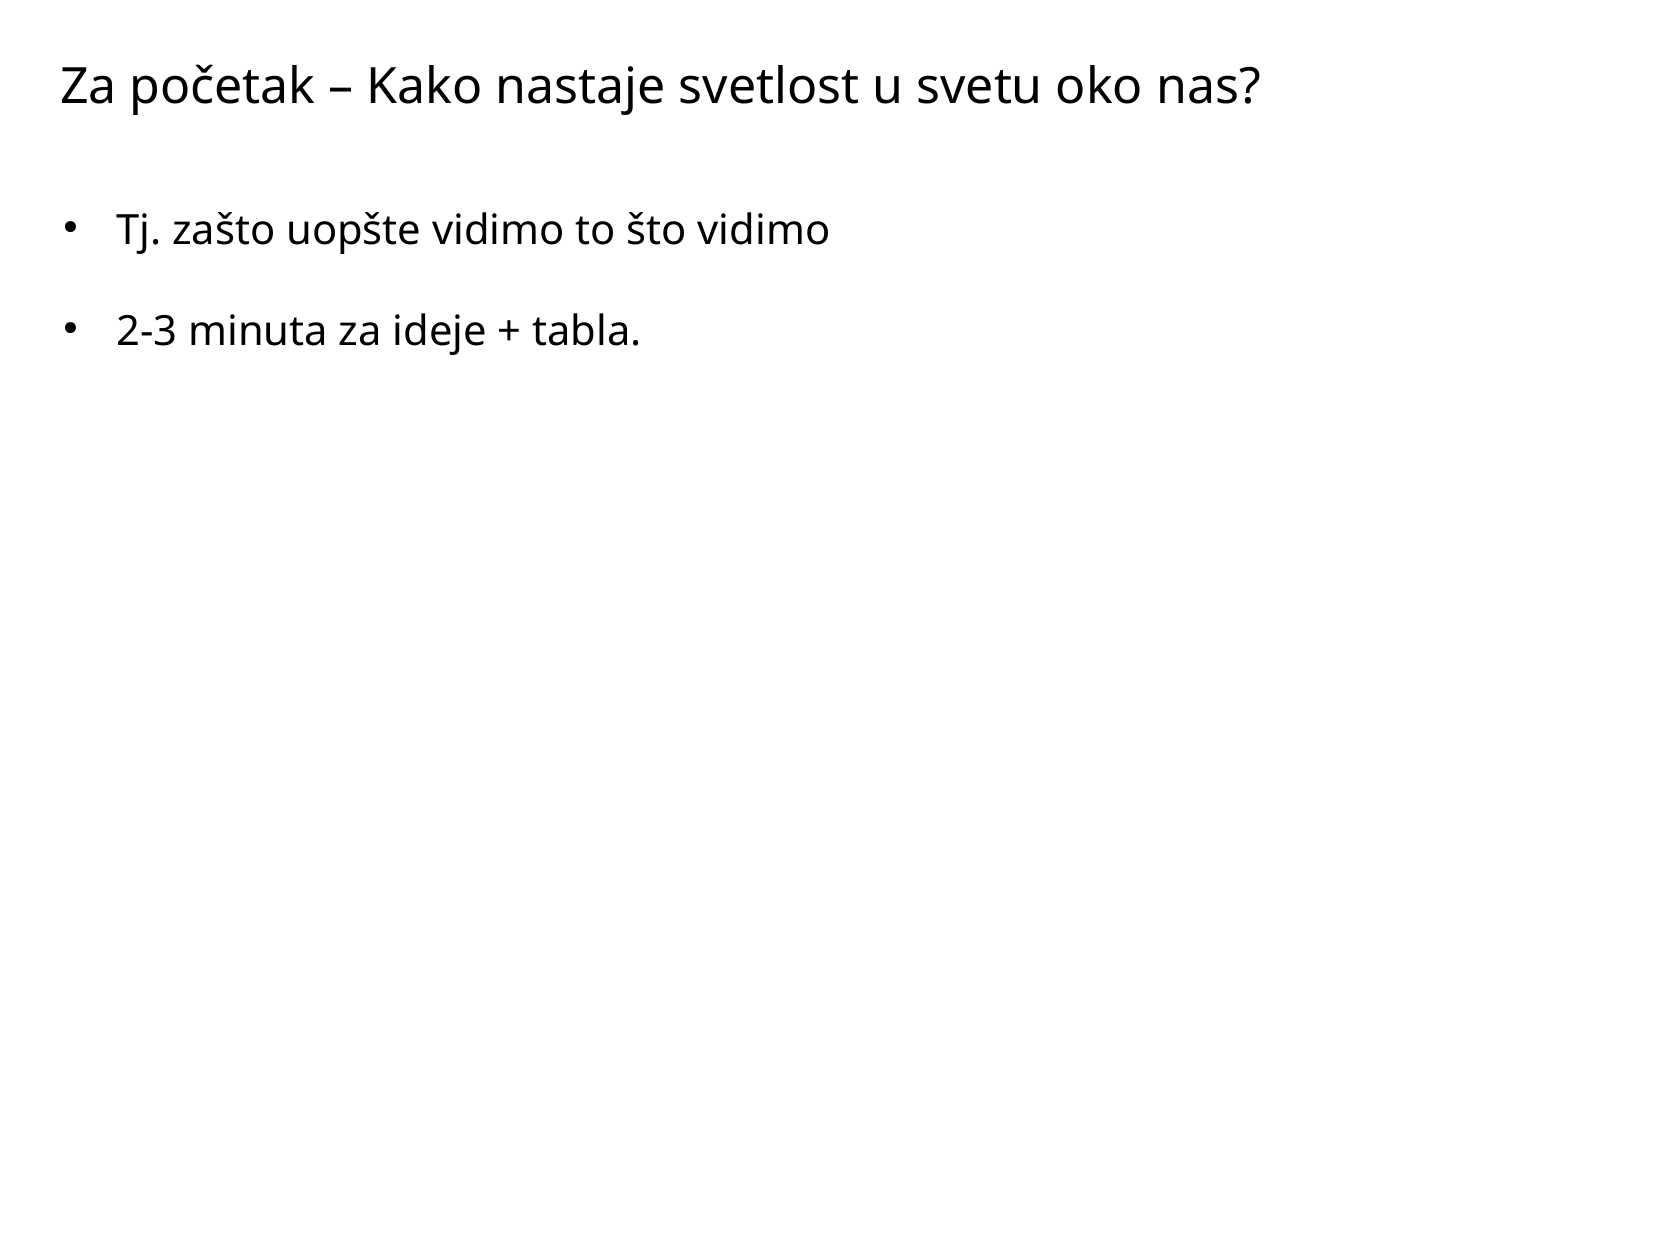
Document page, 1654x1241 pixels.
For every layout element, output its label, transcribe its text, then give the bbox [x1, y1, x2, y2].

list Tj. zašto uopšte vidimo to što vidimo 2-3 minuta za ideje + tabla. [45, 199, 1635, 1173]
title Za početak – Kako nastaje svetlost u svetu oko nas? [59, 17, 1648, 150]
